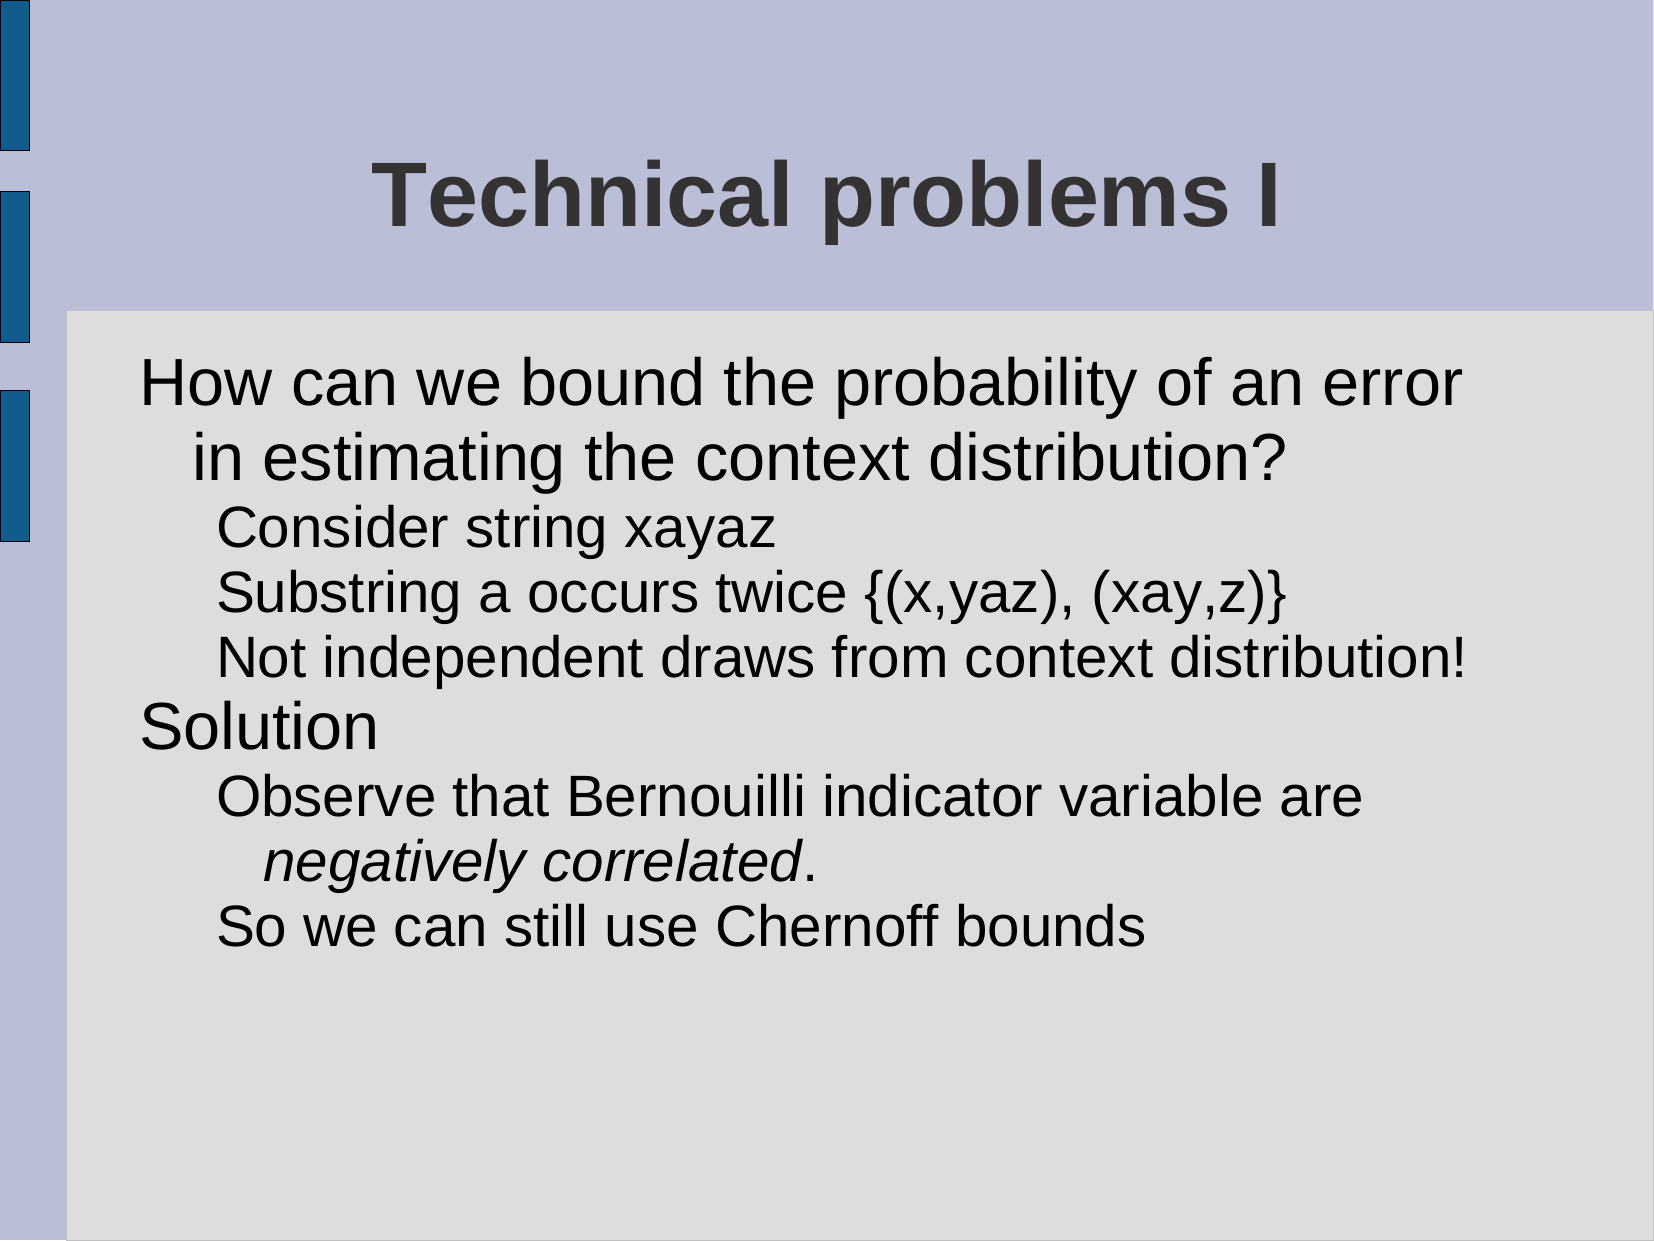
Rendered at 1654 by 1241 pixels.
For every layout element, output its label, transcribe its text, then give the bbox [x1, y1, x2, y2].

list How can we bound the probability of an error in estimating the context distribution? Consider string xayaz Substring a occurs twice {(x,yaz), (xay,z)} Not independent draws from context distribution! Solution Observe that Bernouilli indicator variable are negatively correlated. So we can still use Chernoff bounds [121, 344, 1534, 1127]
title Technical problems I [121, 91, 1534, 299]
